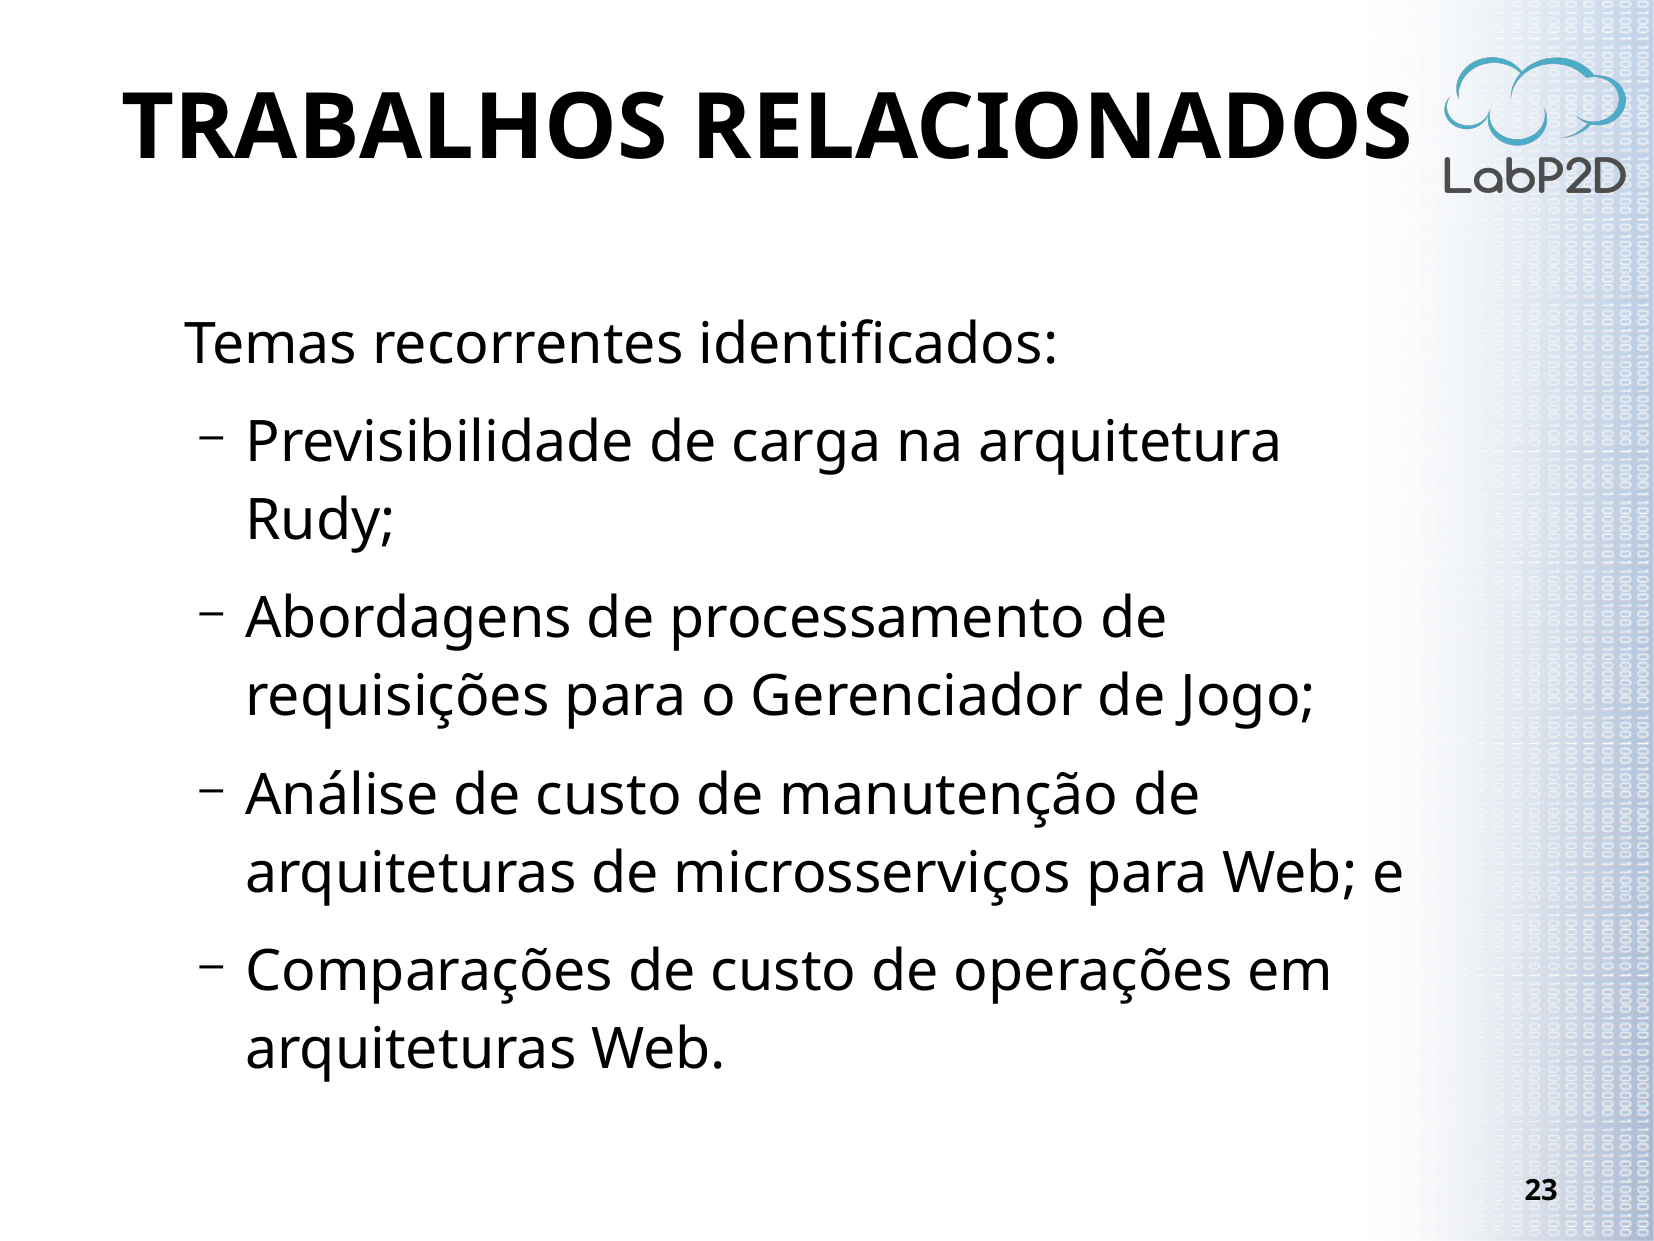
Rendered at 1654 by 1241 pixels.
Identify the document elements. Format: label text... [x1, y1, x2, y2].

title TRABALHOS RELACIONADOS [82, 19, 1453, 227]
picture [1360, 1, 1654, 1240]
list Temas recorrentes identificados: Previsibilidade de carga na arquitetura Rudy; Abordagens de processamento de requisições para o Gerenciador de Jogo; Análise de custo de manutenção de arquiteturas de microsserviços para Web; e Comparações de custo de operações em arquiteturas Web. [123, 271, 1406, 1116]
